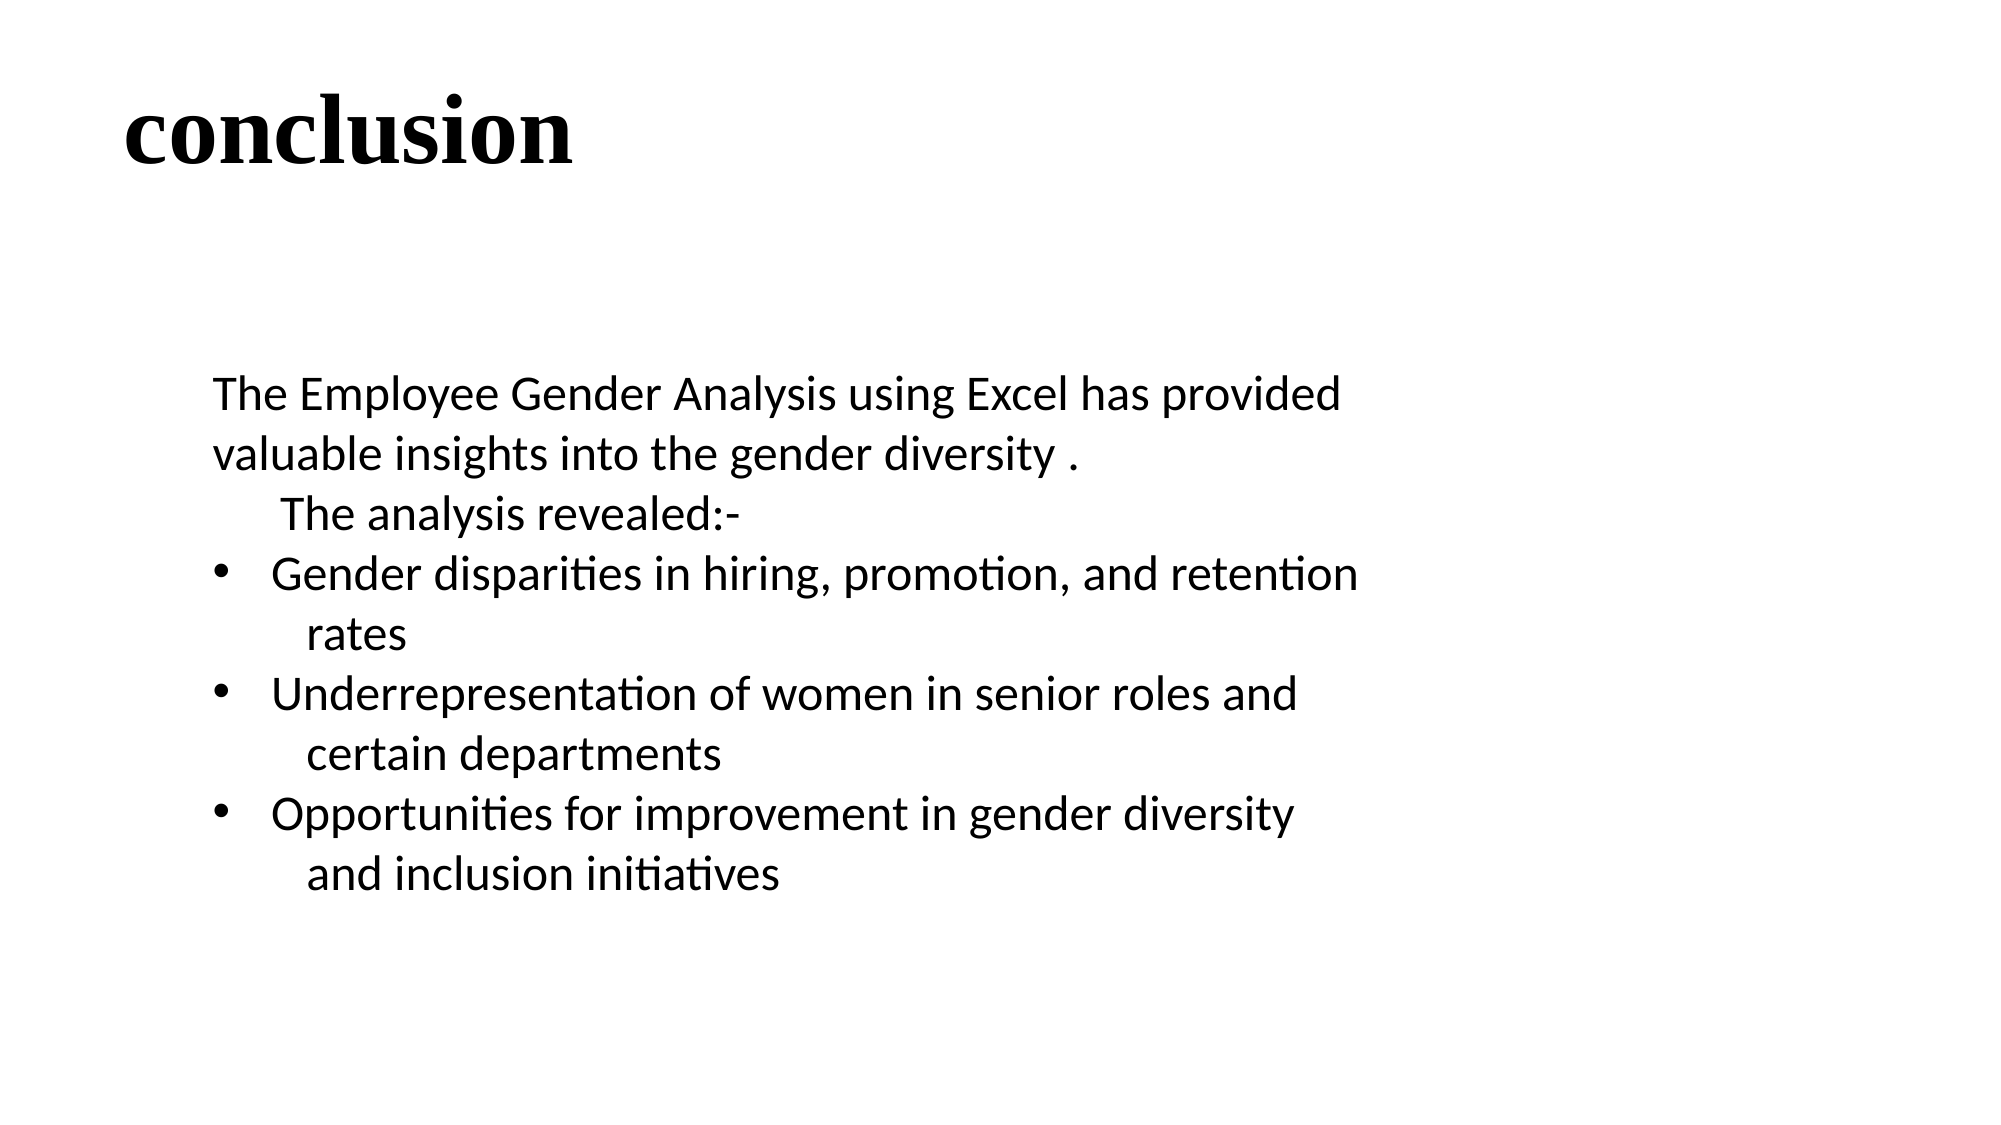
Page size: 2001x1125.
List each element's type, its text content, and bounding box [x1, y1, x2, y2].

title conclusion [123, 63, 1877, 188]
text_box The Employee Gender Analysis using Excel has provided valuable insights into the gender diversity . The analysis revealed:- Gender disparities in hiring, promotion, and retention rates Underrepresentation of women in senior roles and certain departments Opportunities for improvement in gender diversity and inclusion initiatives [197, 353, 1386, 914]
